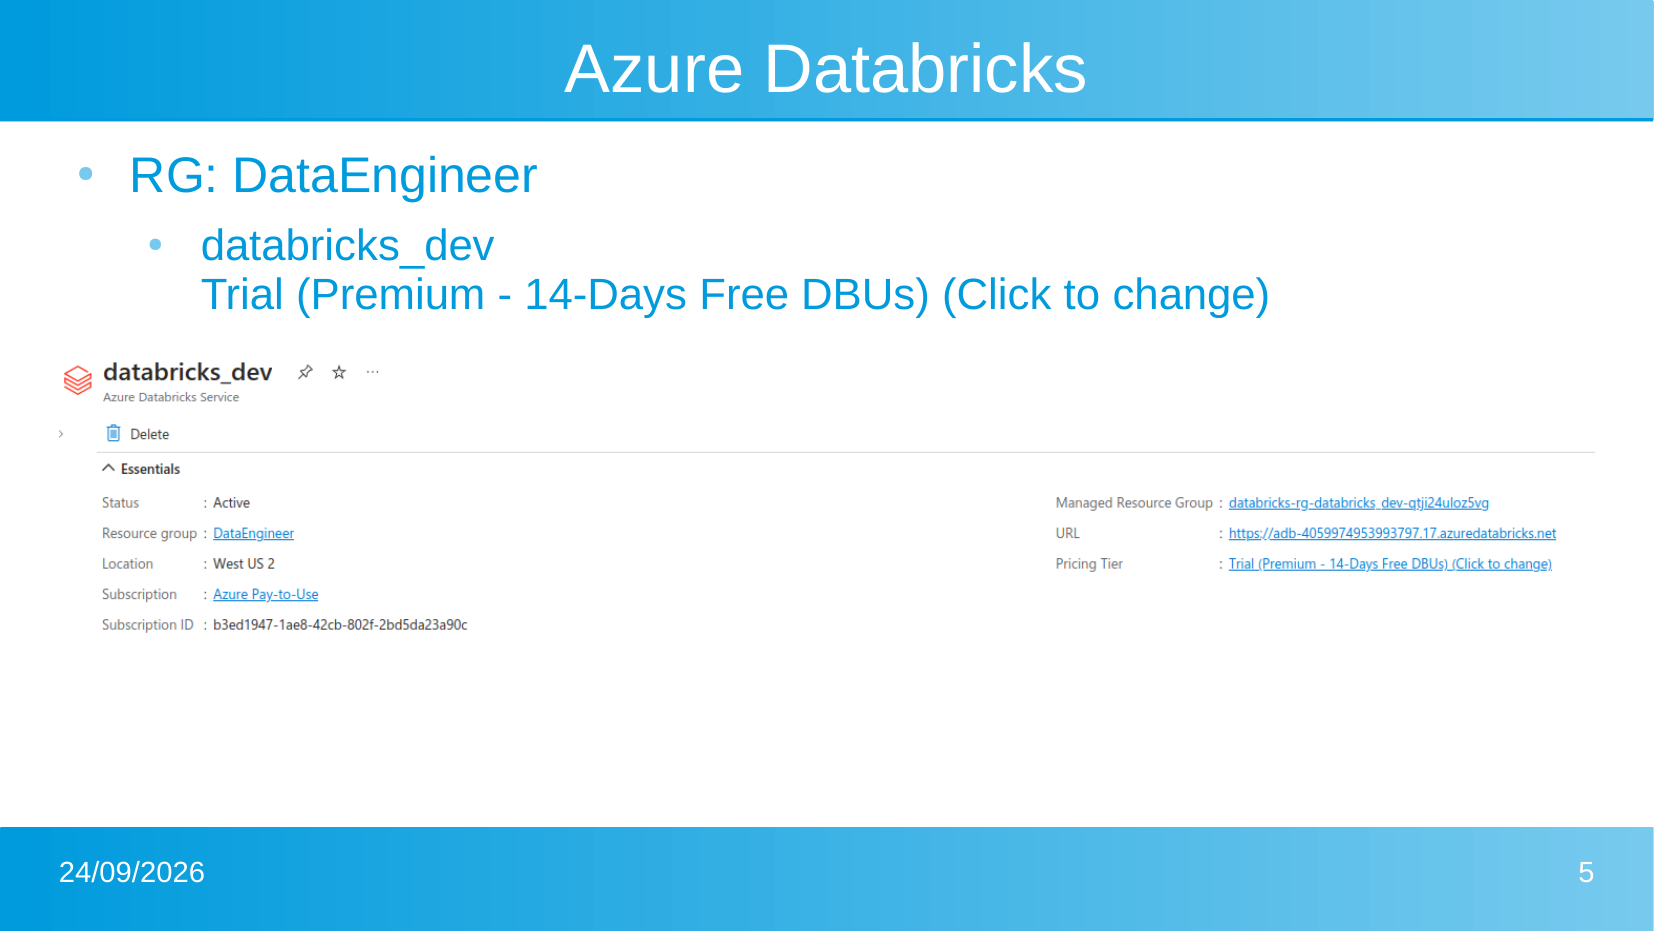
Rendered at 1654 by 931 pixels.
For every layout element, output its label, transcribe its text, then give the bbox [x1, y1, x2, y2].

title Azure Databricks [59, 29, 1595, 108]
picture [59, 354, 1595, 636]
list RG: DataEngineer databricks_dev Trial (Premium - 14-Days Free DBUs) (Click to change) [59, 147, 1595, 354]
